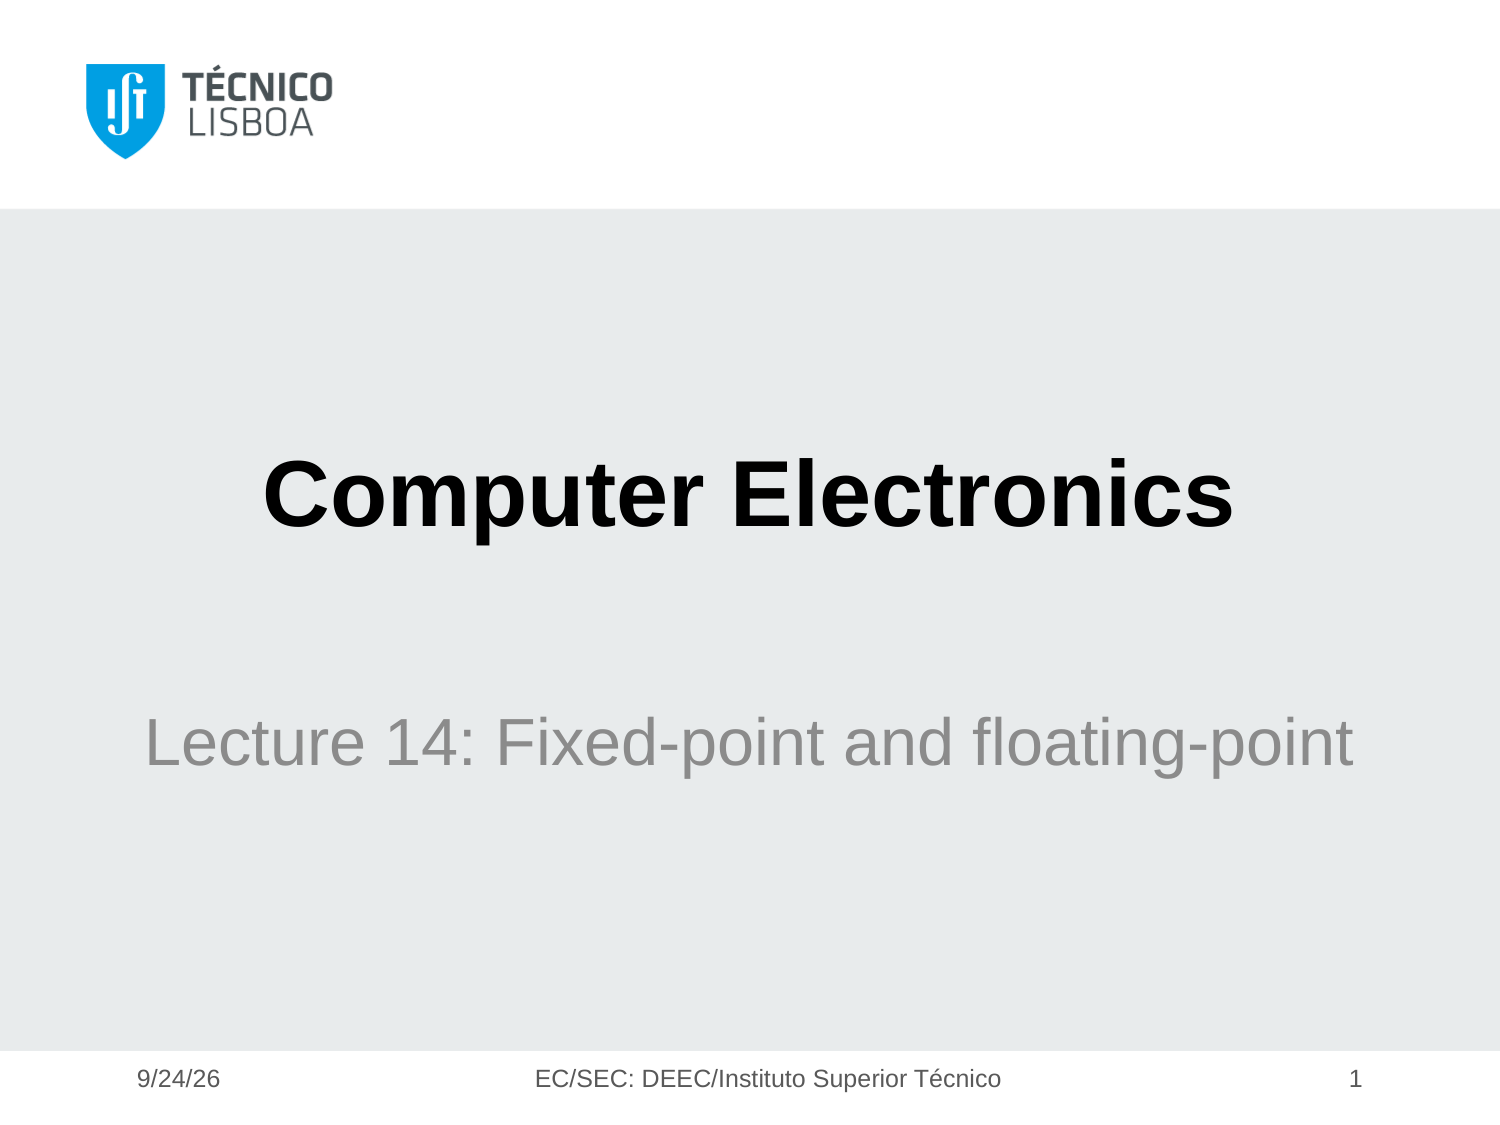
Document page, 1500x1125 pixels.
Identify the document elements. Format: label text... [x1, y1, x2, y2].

slide_number 11/15/18 [121, 1052, 425, 1103]
footer EC/SEC: DEEC/Instituto Superior Técnico [512, 1052, 1032, 1103]
subtitle Lecture 14: Fixed-point and floating-point [121, 691, 1378, 894]
slide_number <number> [1077, 1052, 1378, 1103]
title Computer Electronics [121, 322, 1378, 655]
picture [0, 0, 1500, 1125]
